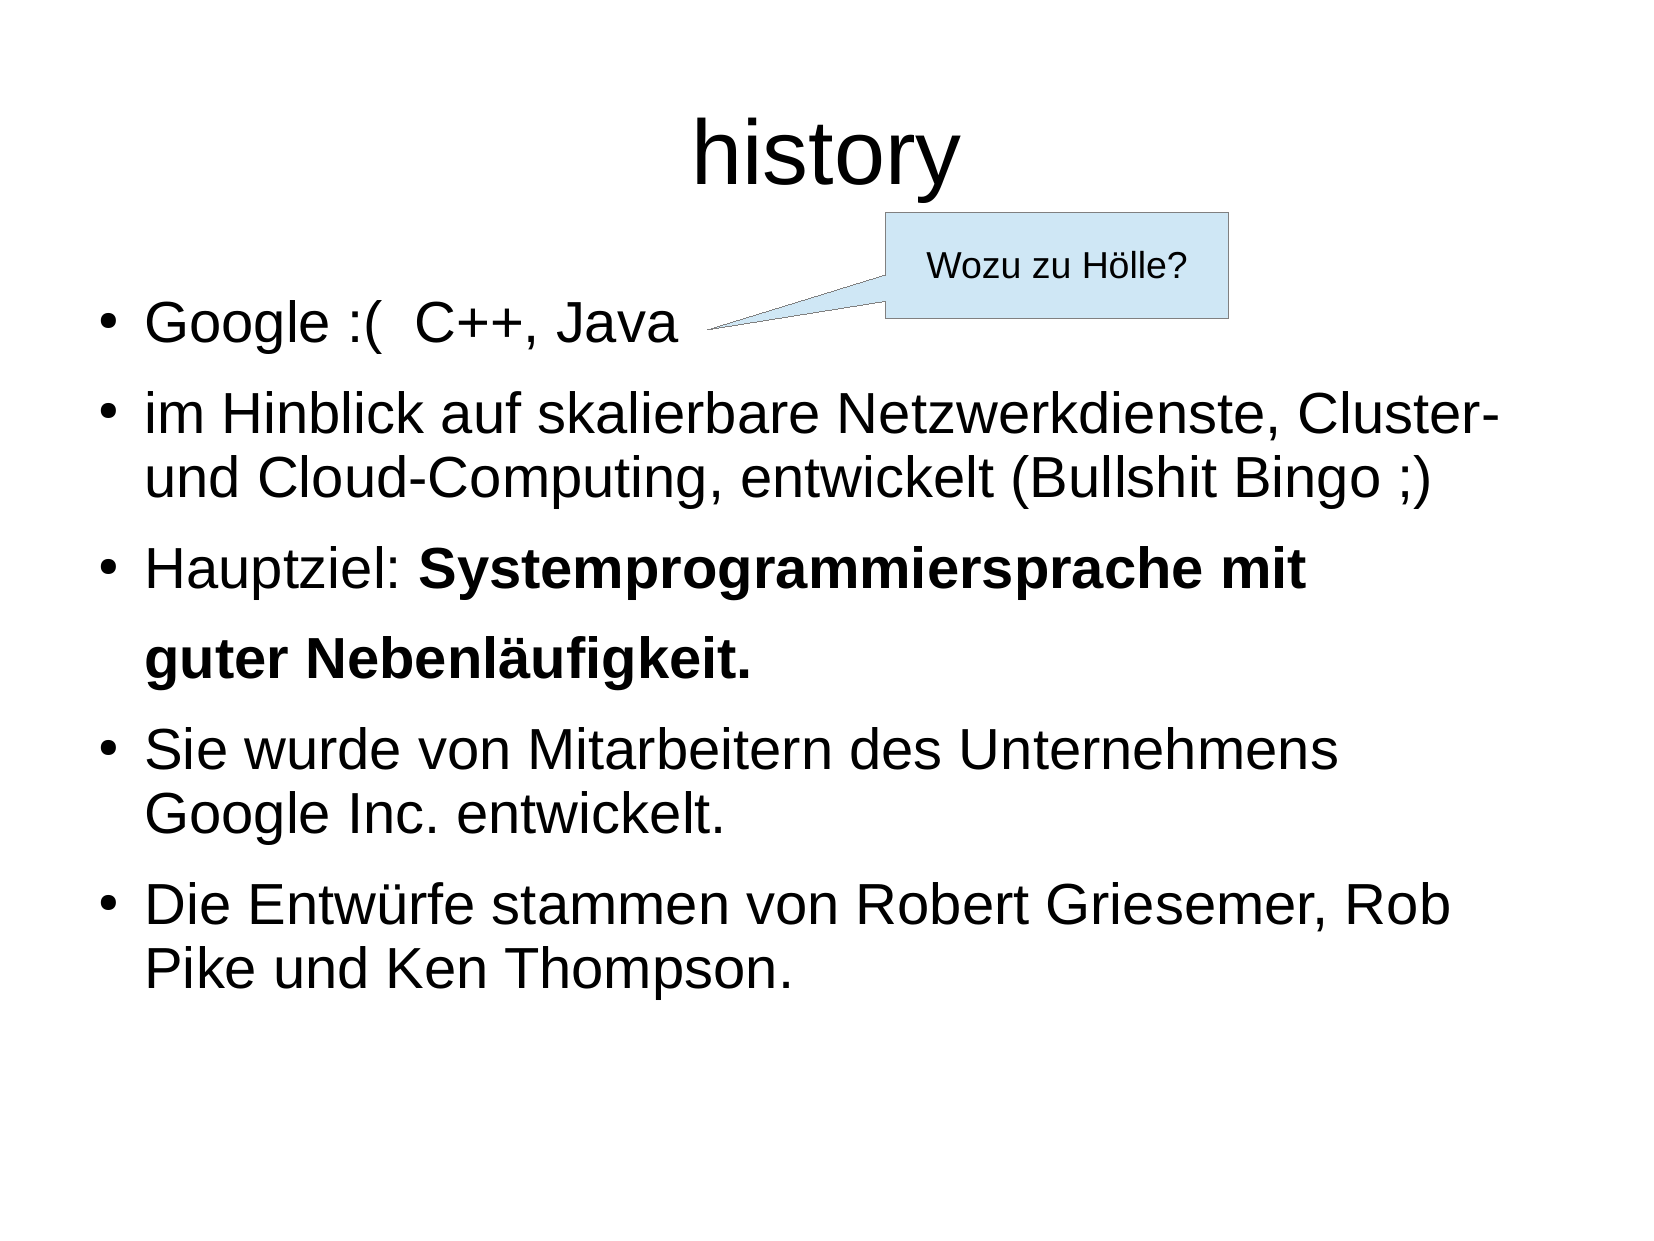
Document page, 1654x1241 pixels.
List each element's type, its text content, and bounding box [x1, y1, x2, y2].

title history [82, 49, 1571, 257]
text_box Wozu zu Hölle? [707, 212, 1229, 330]
list Google :( C++, Java im Hinblick auf skalierbare Netzwerkdienste, Cluster- und Cloud-Computing, entwickelt (Bullshit Bingo ;) Hauptziel: Systemprogrammiersprache mit guter Nebenläufigkeit. Sie wurde von Mitarbeitern des Unternehmens Google Inc. entwickelt. Die Entwürfe stammen von Robert Griesemer, Rob Pike und Ken Thompson. [82, 290, 1538, 1010]
